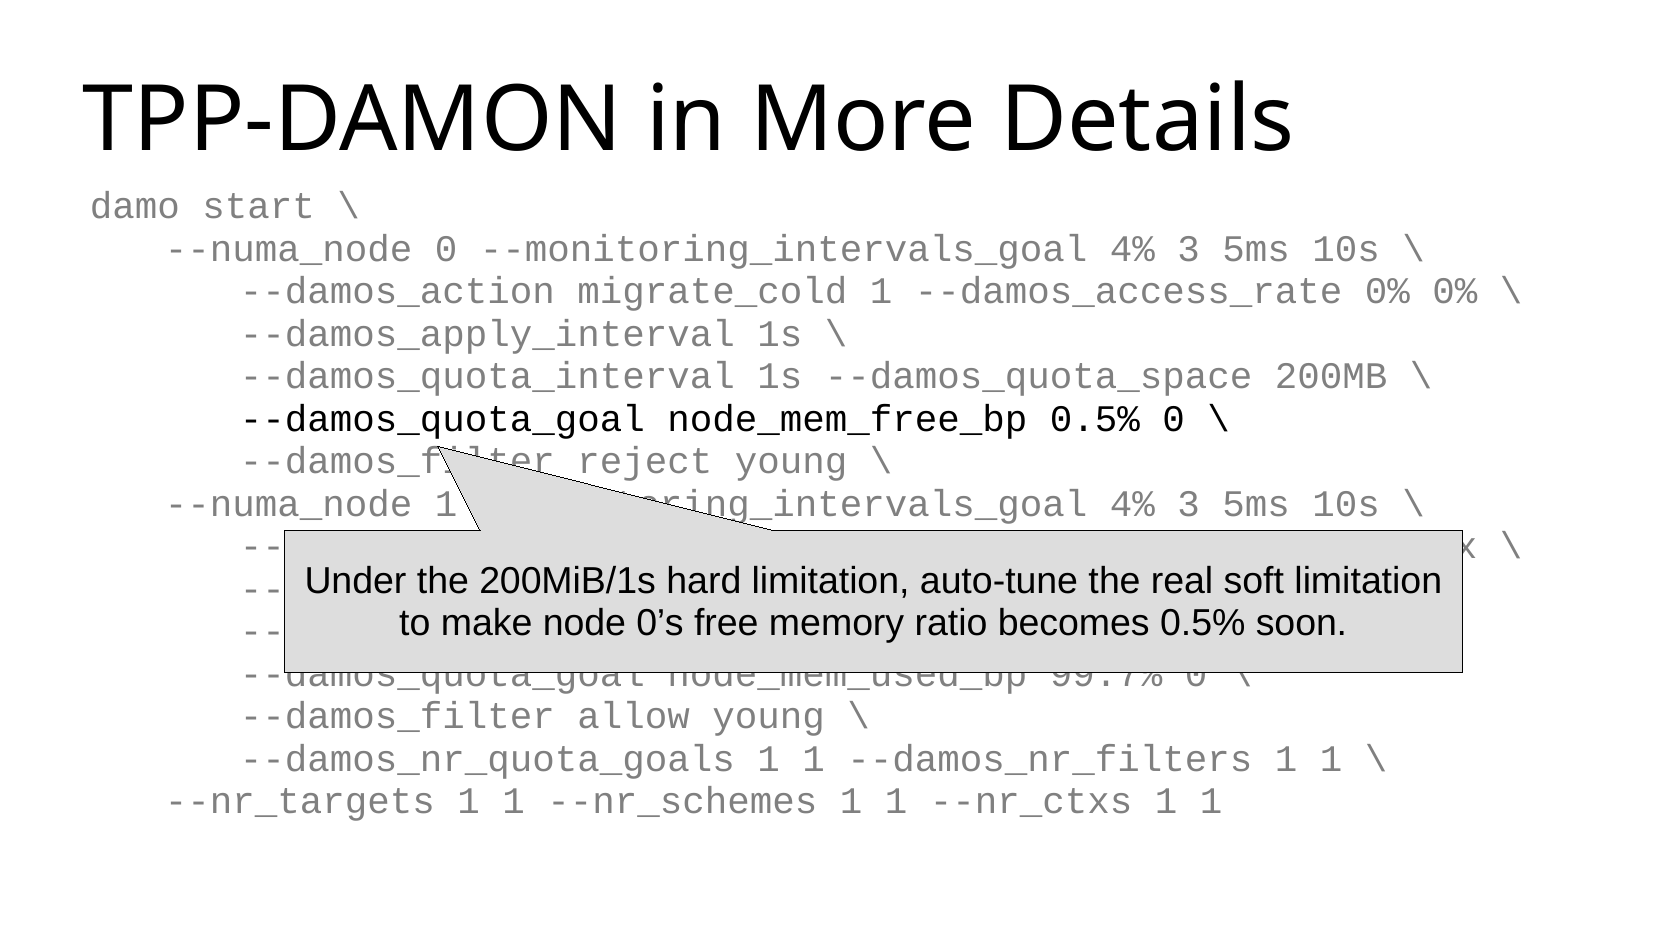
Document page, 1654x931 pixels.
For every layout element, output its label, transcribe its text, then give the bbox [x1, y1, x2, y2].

text_box Under the 200MiB/1s hard limitation, auto-tune the real soft limitation to make node 0’s free memory ratio becomes 0.5% soon. [284, 446, 1463, 673]
text_box damo start \ --numa_node 0 --monitoring_intervals_goal 4% 3 5ms 10s \ --damos_action migrate_cold 1 --damos_access_rate 0% 0% \ --damos_apply_interval 1s \ --damos_quota_interval 1s --damos_quota_space 200MB \ --damos_quota_goal node_mem_free_bp 0.5% 0 \ --damos_filter reject young \ --numa_node 1 --monitoring_intervals_goal 4% 3 5ms 10s \ --damos_action migrate_hot 0 --damos_access_rate 5% max \ --damos_apply_interval 1s \ --damos_quota_interval 1s --damos_quota_space 200MB \ --damos_quota_goal node_mem_used_bp 99.7% 0 \ --damos_filter allow young \ --damos_nr_quota_goals 1 1 --damos_nr_filters 1 1 \ --nr_targets 1 1 --nr_schemes 1 1 --nr_ctxs 1 1 [75, 179, 1550, 833]
title TPP-DAMON in More Details [82, 37, 1571, 193]
